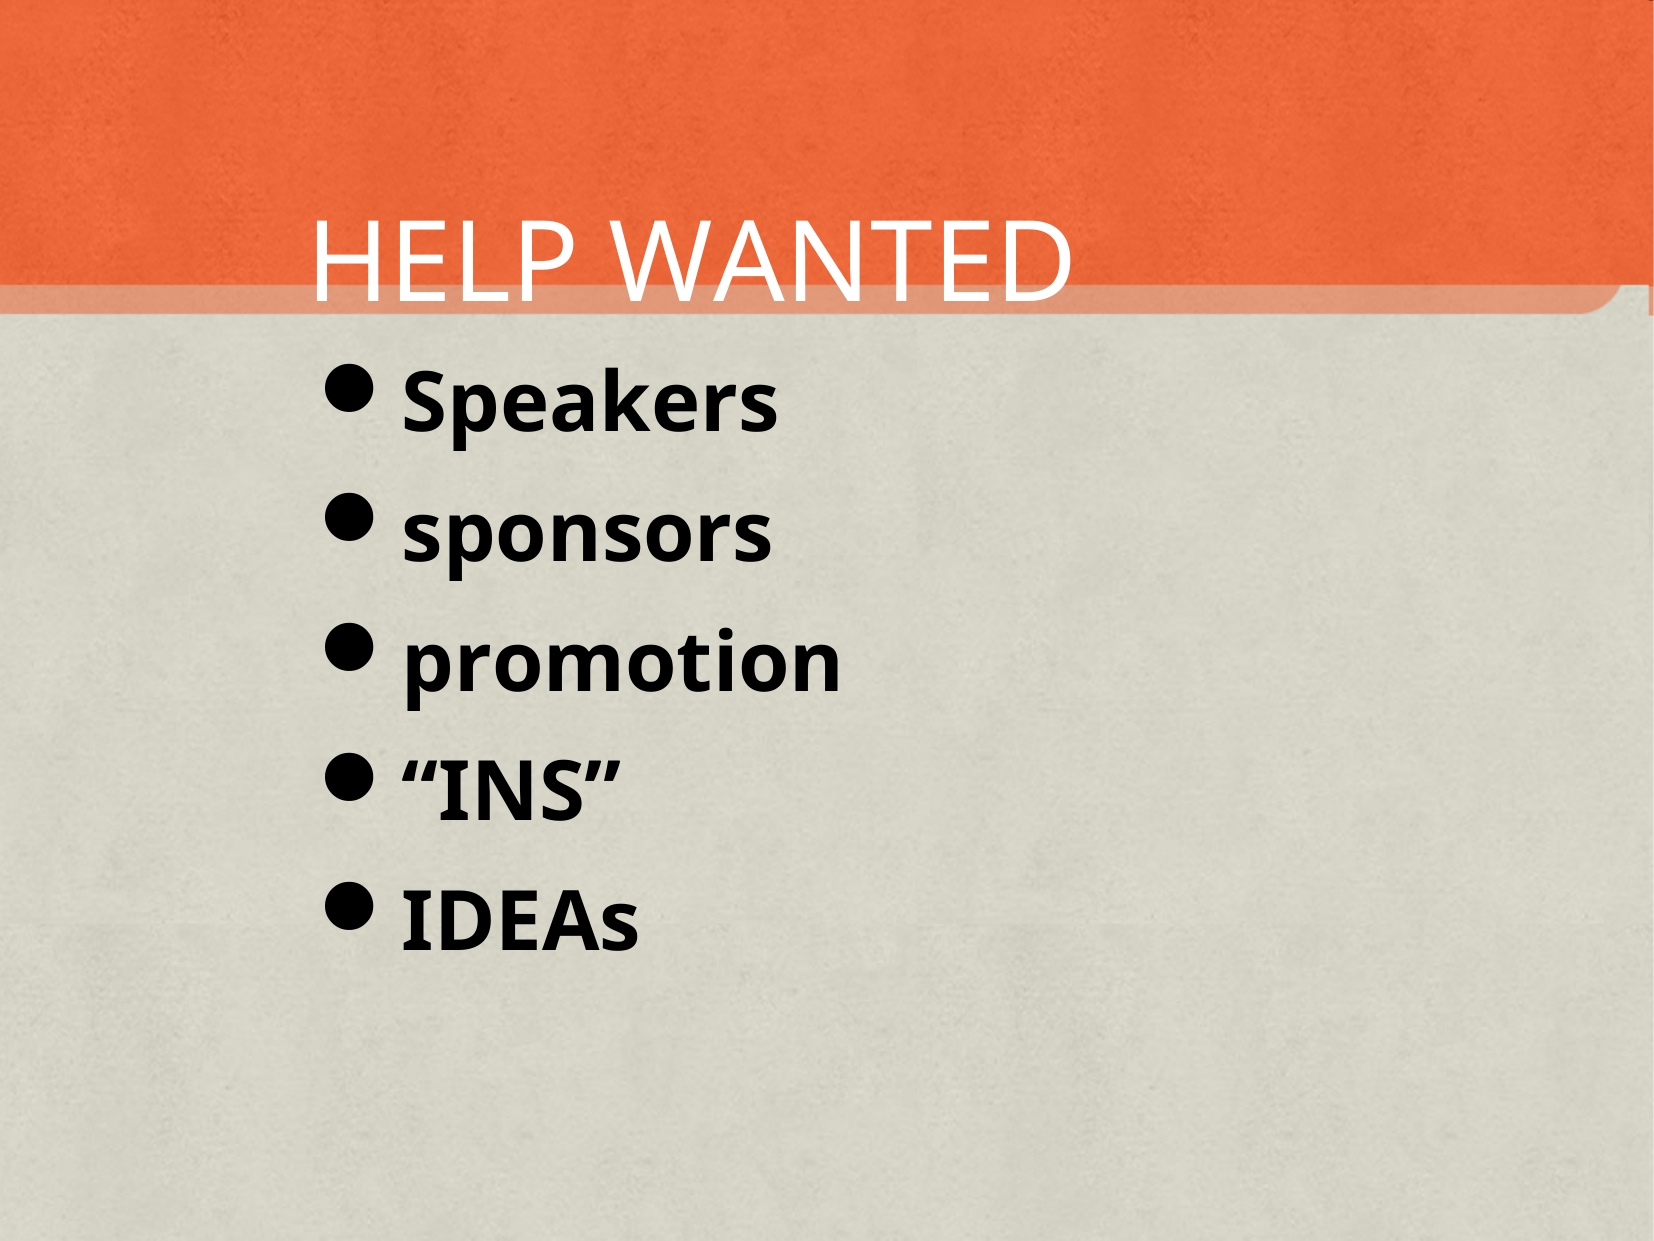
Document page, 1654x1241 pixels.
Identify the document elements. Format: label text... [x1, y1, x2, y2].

text_box Speakers sponsors promotion “INS” IDEAs [301, 348, 1588, 1068]
text_box HELP WANTED [306, 189, 1654, 318]
picture [0, 0, 1654, 1241]
